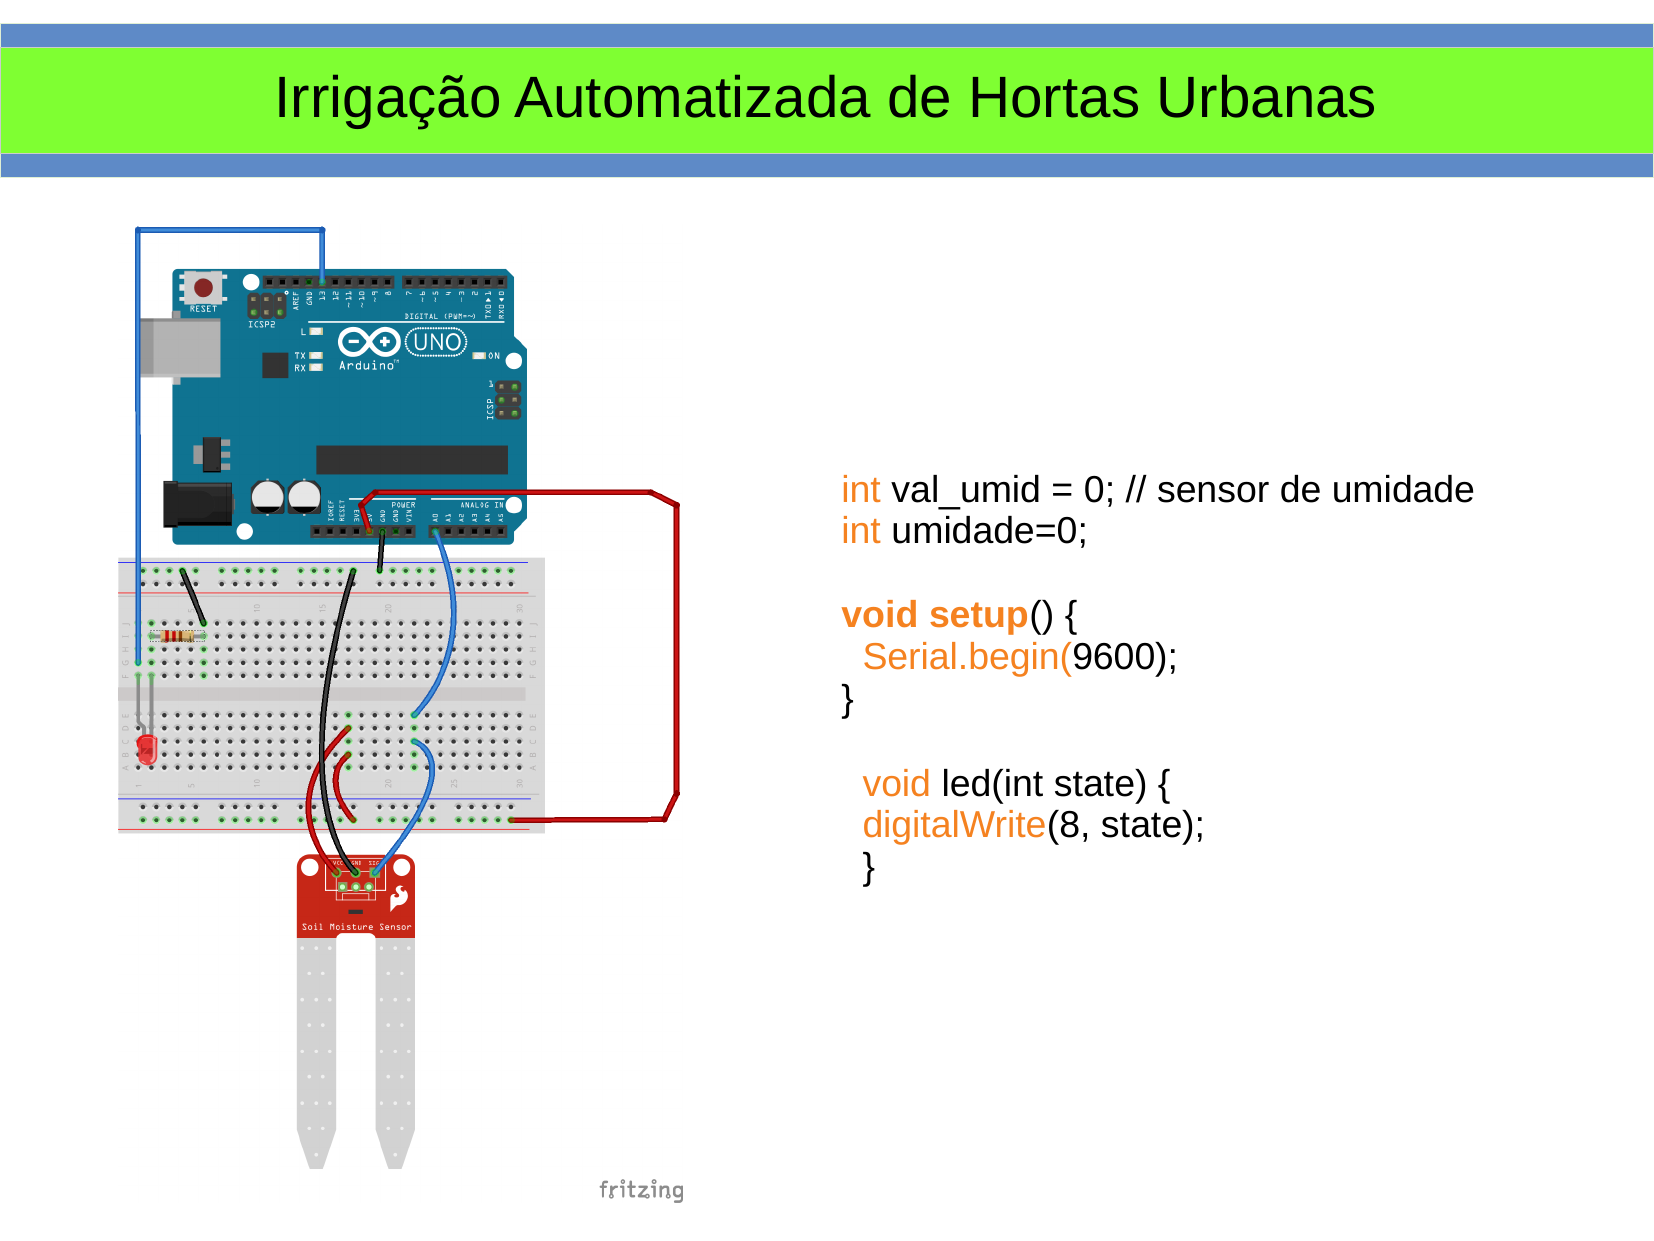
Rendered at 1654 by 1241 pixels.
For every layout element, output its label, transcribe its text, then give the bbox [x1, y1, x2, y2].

text_box int val_umid = 0; // sensor de umidade int umidade=0; void setup() { Serial.begin(9600); } void led(int state) { digitalWrite(8, state); } [826, 460, 1642, 910]
title Irrigação Automatizada de Hortas Urbanas [200, 41, 1512, 154]
text_box [0, 23, 1654, 178]
picture [118, 224, 683, 1205]
